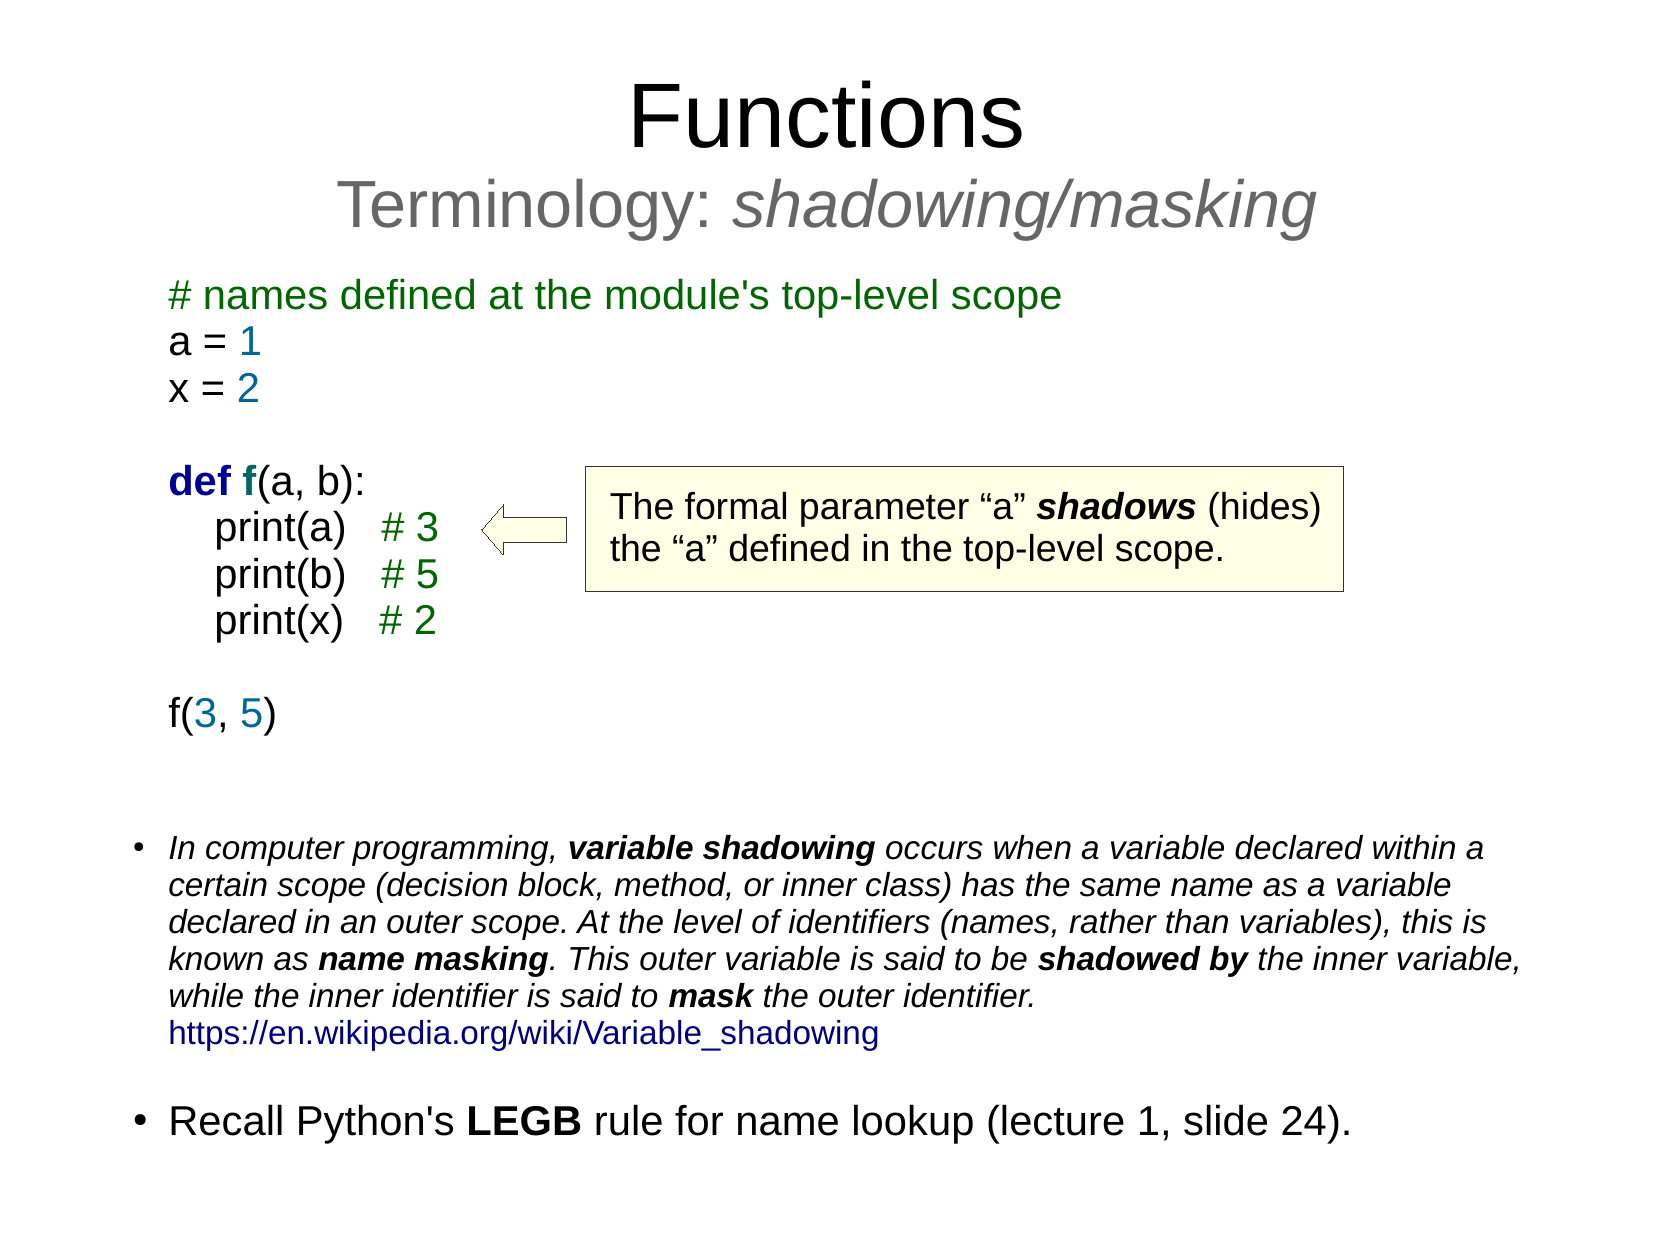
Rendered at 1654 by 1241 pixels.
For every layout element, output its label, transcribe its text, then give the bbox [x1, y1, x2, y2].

text_box [481, 504, 567, 555]
text_box [585, 466, 1344, 592]
text_box The formal parameter “a” shadows (hides) the “a” defined in the top-level scope. [594, 477, 1337, 577]
title Functions Terminology: shadowing/masking [82, 49, 1571, 257]
text_box # names defined at the module's top-level scope a = 1 x = 2 def f(a, b): print(a) # 3 print(b) # 5 print(x) # 2 f(3, 5) In computer programming, variable shadowing occurs when a variable declared within a certain scope (decision block, method, or inner class) has the same name as a variable declared in an outer scope. At the level of identifiers (names, rather than variables), this is known as name masking. This outer variable is said to be shadowed by the inner variable, while the inner identifier is said to mask the outer identifier. https://en.wikipedia.org/wiki/Variable_shadowing Recall Python's LEGB rule for name lookup (lecture 1, slide 24). [82, 264, 1561, 1210]
